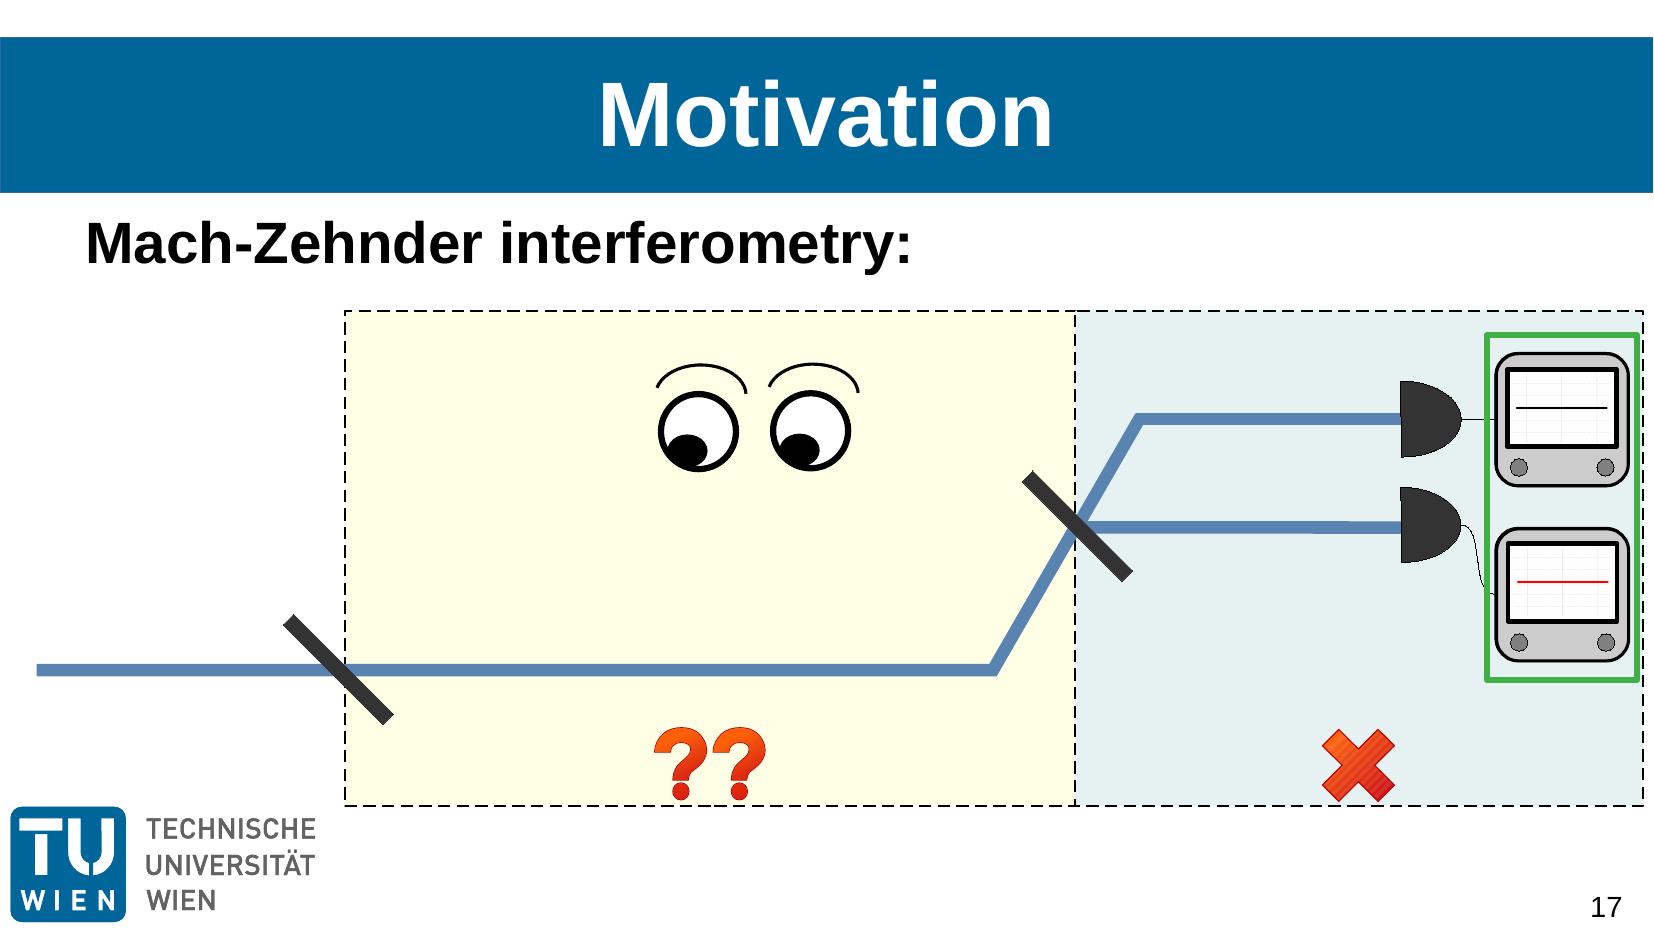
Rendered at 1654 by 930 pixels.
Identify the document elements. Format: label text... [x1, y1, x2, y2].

picture [1510, 546, 1615, 619]
picture [631, 714, 790, 816]
text_box [283, 310, 1644, 806]
title Motivation [0, 37, 1653, 193]
picture [1509, 371, 1614, 445]
list Mach-Zehnder interferometry: [85, 210, 975, 285]
picture [1295, 702, 1421, 828]
